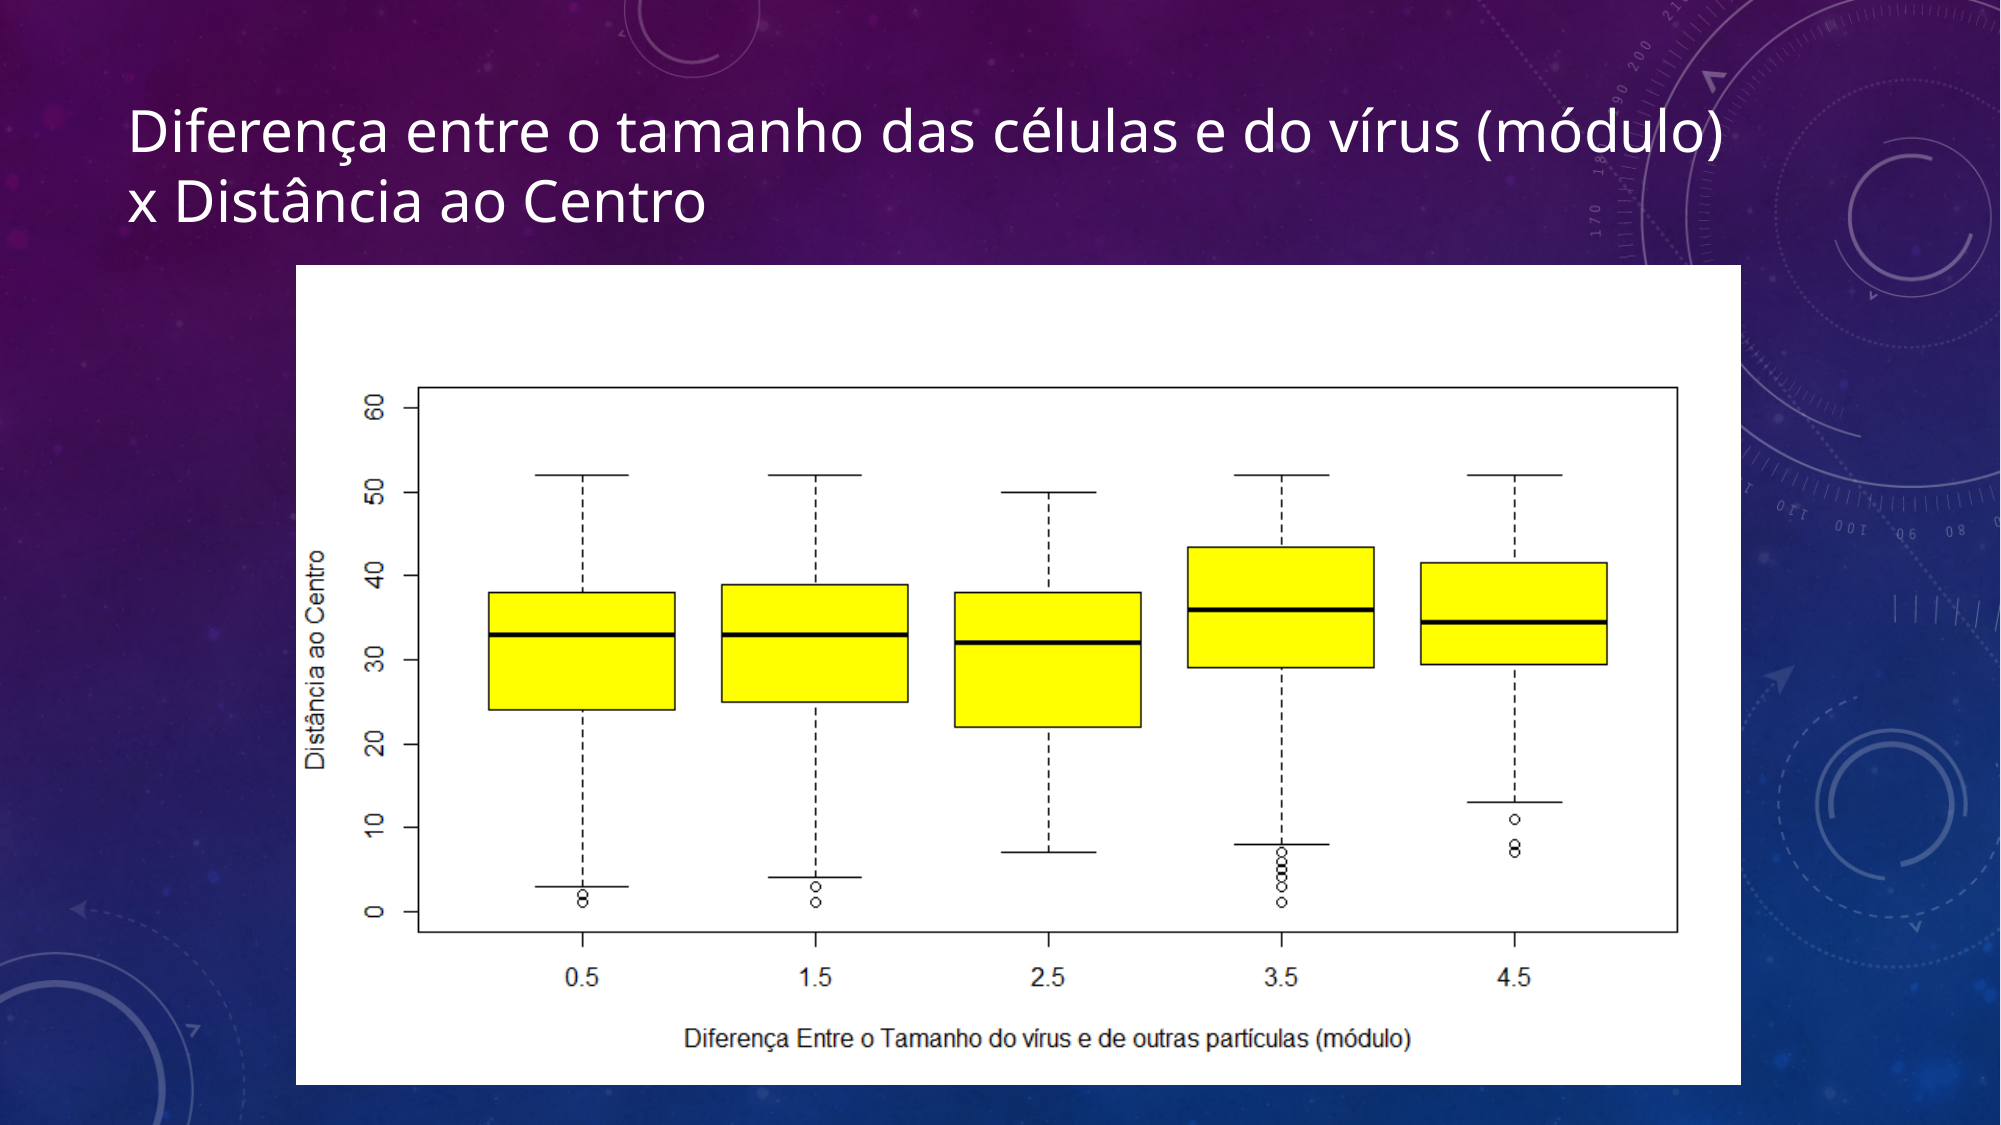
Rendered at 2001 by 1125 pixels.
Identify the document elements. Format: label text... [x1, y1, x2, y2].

title Diferença entre o tamanho das células e do vírus (módulo) x Distância ao Centro [112, 45, 1775, 284]
picture [0, 0, 2001, 1125]
